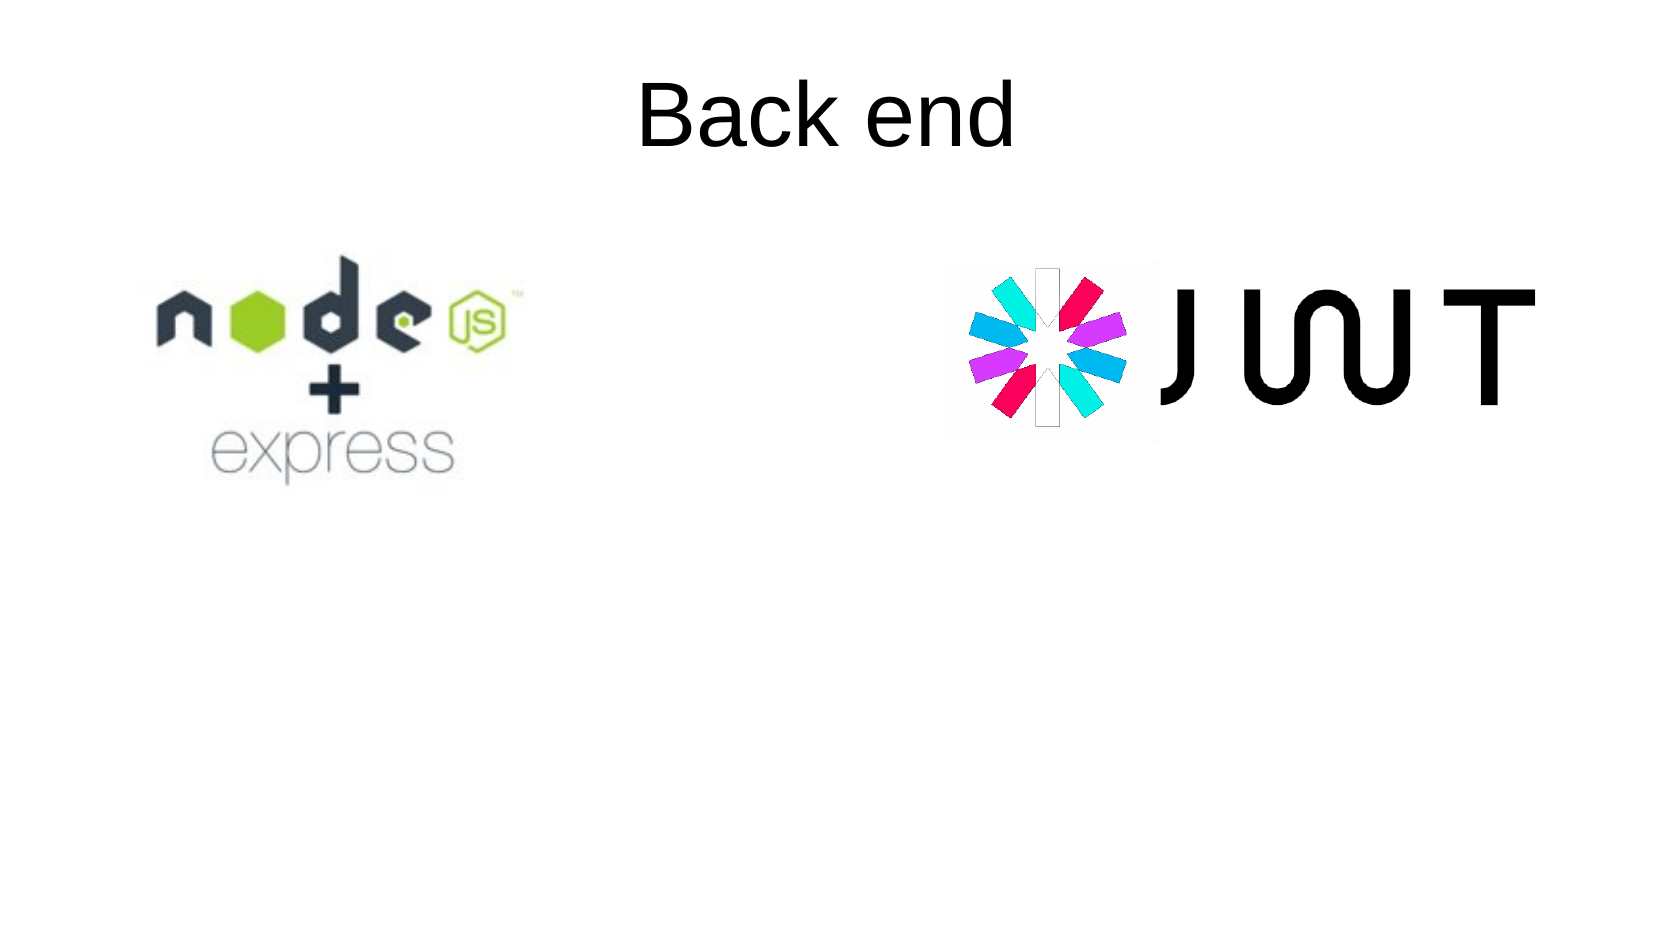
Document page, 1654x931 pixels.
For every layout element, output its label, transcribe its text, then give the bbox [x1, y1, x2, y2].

title Back end [82, 37, 1571, 193]
picture [944, 261, 1568, 443]
picture [18, 249, 621, 502]
